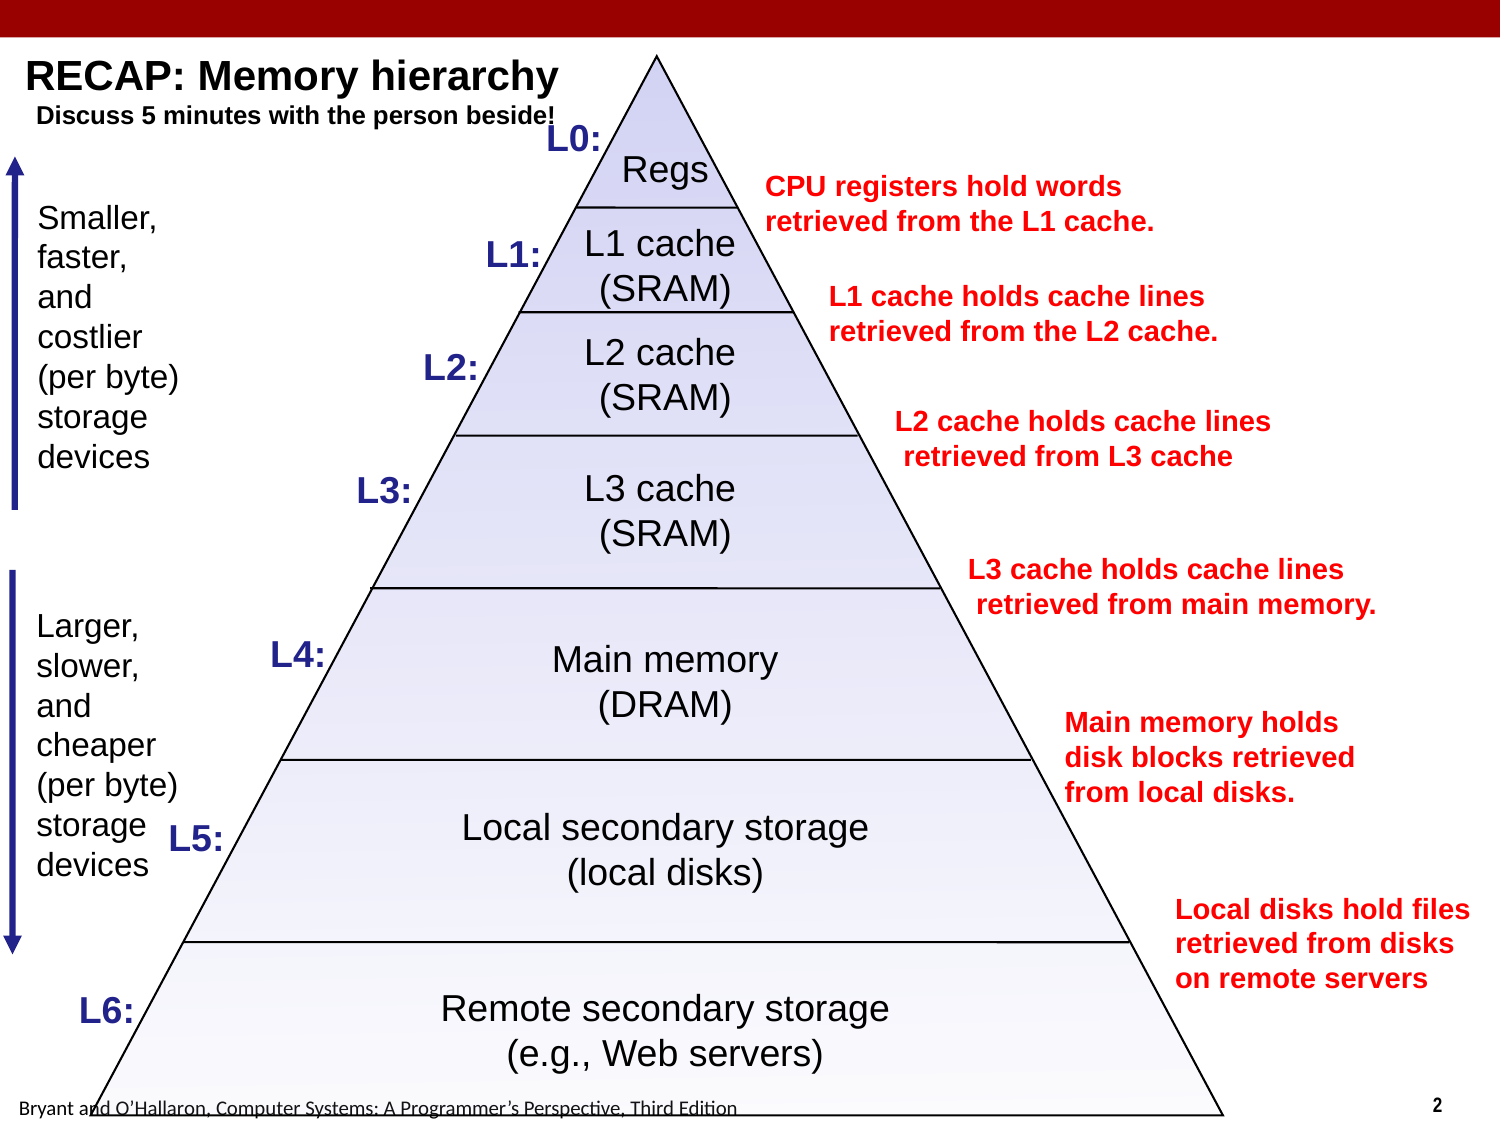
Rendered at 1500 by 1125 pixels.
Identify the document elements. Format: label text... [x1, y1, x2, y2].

text_box Local secondary storage (local disks) [446, 795, 884, 901]
text_box L2 cache holds cache lines retrieved from L3 cache [880, 394, 1312, 480]
text_box Main memory holds disk blocks retrieved from local disks. [1049, 695, 1409, 816]
text_box [90, 253, 1223, 1116]
text_box L4: [255, 622, 342, 683]
text_box Local disks hold files retrieved from disks on remote servers [1160, 882, 1499, 1003]
text_box [520, 220, 569, 311]
text_box L6: [64, 978, 151, 1039]
text_box L1 cache (SRAM) [569, 211, 762, 311]
text_box [574, 207, 740, 211]
text_box Regs [606, 169, 724, 198]
text_box Remote secondary storage (e.g., Web servers) [425, 976, 905, 1082]
text_box L1 cache holds cache lines retrieved from the L2 cache. [814, 269, 1280, 355]
text_box L3: [341, 459, 428, 519]
text_box [576, 169, 737, 206]
text_box L3 cache holds cache lines retrieved from main memory. [953, 542, 1425, 628]
text_box Smaller, faster, and costlier (per byte) storage devices [22, 188, 195, 483]
text_box CPU registers hold words retrieved from the L1 cache. [750, 169, 1230, 245]
title RECAP: Memory hierarchy Discuss 5 minutes with the person beside! [10, 40, 1441, 169]
text_box Larger, slower, and cheaper (per byte) storage devices [21, 596, 194, 891]
text_box L1: [470, 222, 557, 283]
text_box L2: [408, 335, 495, 395]
text_box L2 cache (SRAM) [569, 320, 762, 426]
text_box L5: [153, 806, 240, 867]
text_box Regs [674, 169, 684, 180]
text_box L3 cache (SRAM) [569, 456, 762, 562]
text_box Main memory (DRAM) [537, 627, 794, 733]
